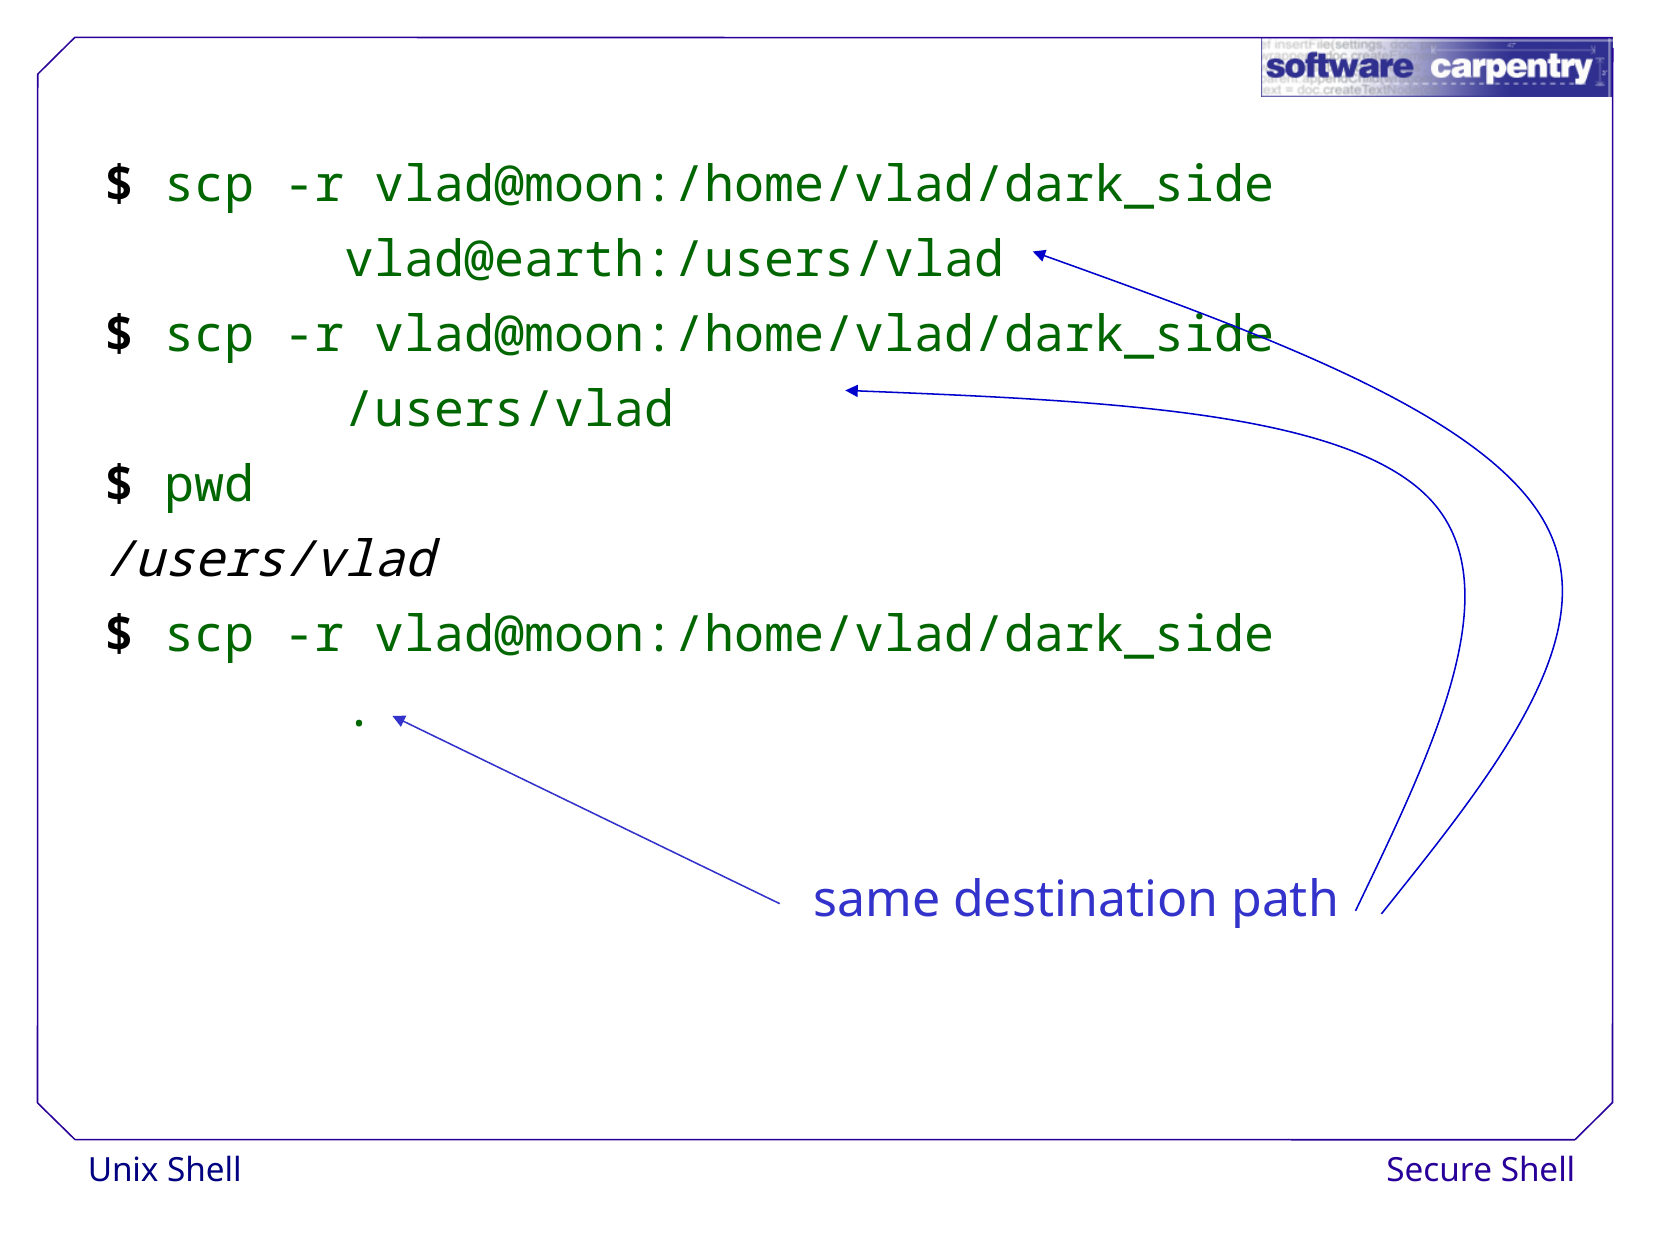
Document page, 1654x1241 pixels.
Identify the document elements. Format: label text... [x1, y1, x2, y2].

picture [1261, 39, 1613, 97]
text_box $ scp -r vlad@moon:/home/vlad/dark_side vlad@earth:/users/vlad $ scp -r vlad@moon:/home/vlad/dark_side /users/vlad $ pwd /users/vlad $ scp -r vlad@moon:/home/vlad/dark_side . [89, 128, 1512, 1121]
text_box same destination path [798, 844, 1654, 1213]
text_box $ scp -r vlad@moon:/home/vlad/dark_side vlad@earth:/users/vlad $ scp -r vlad@moon:/home/vlad/dark_side /users/vlad $ pwd /users/vlad $ scp -r vlad@moon:/home/vlad/dark_side . [1439, 740, 1512, 844]
